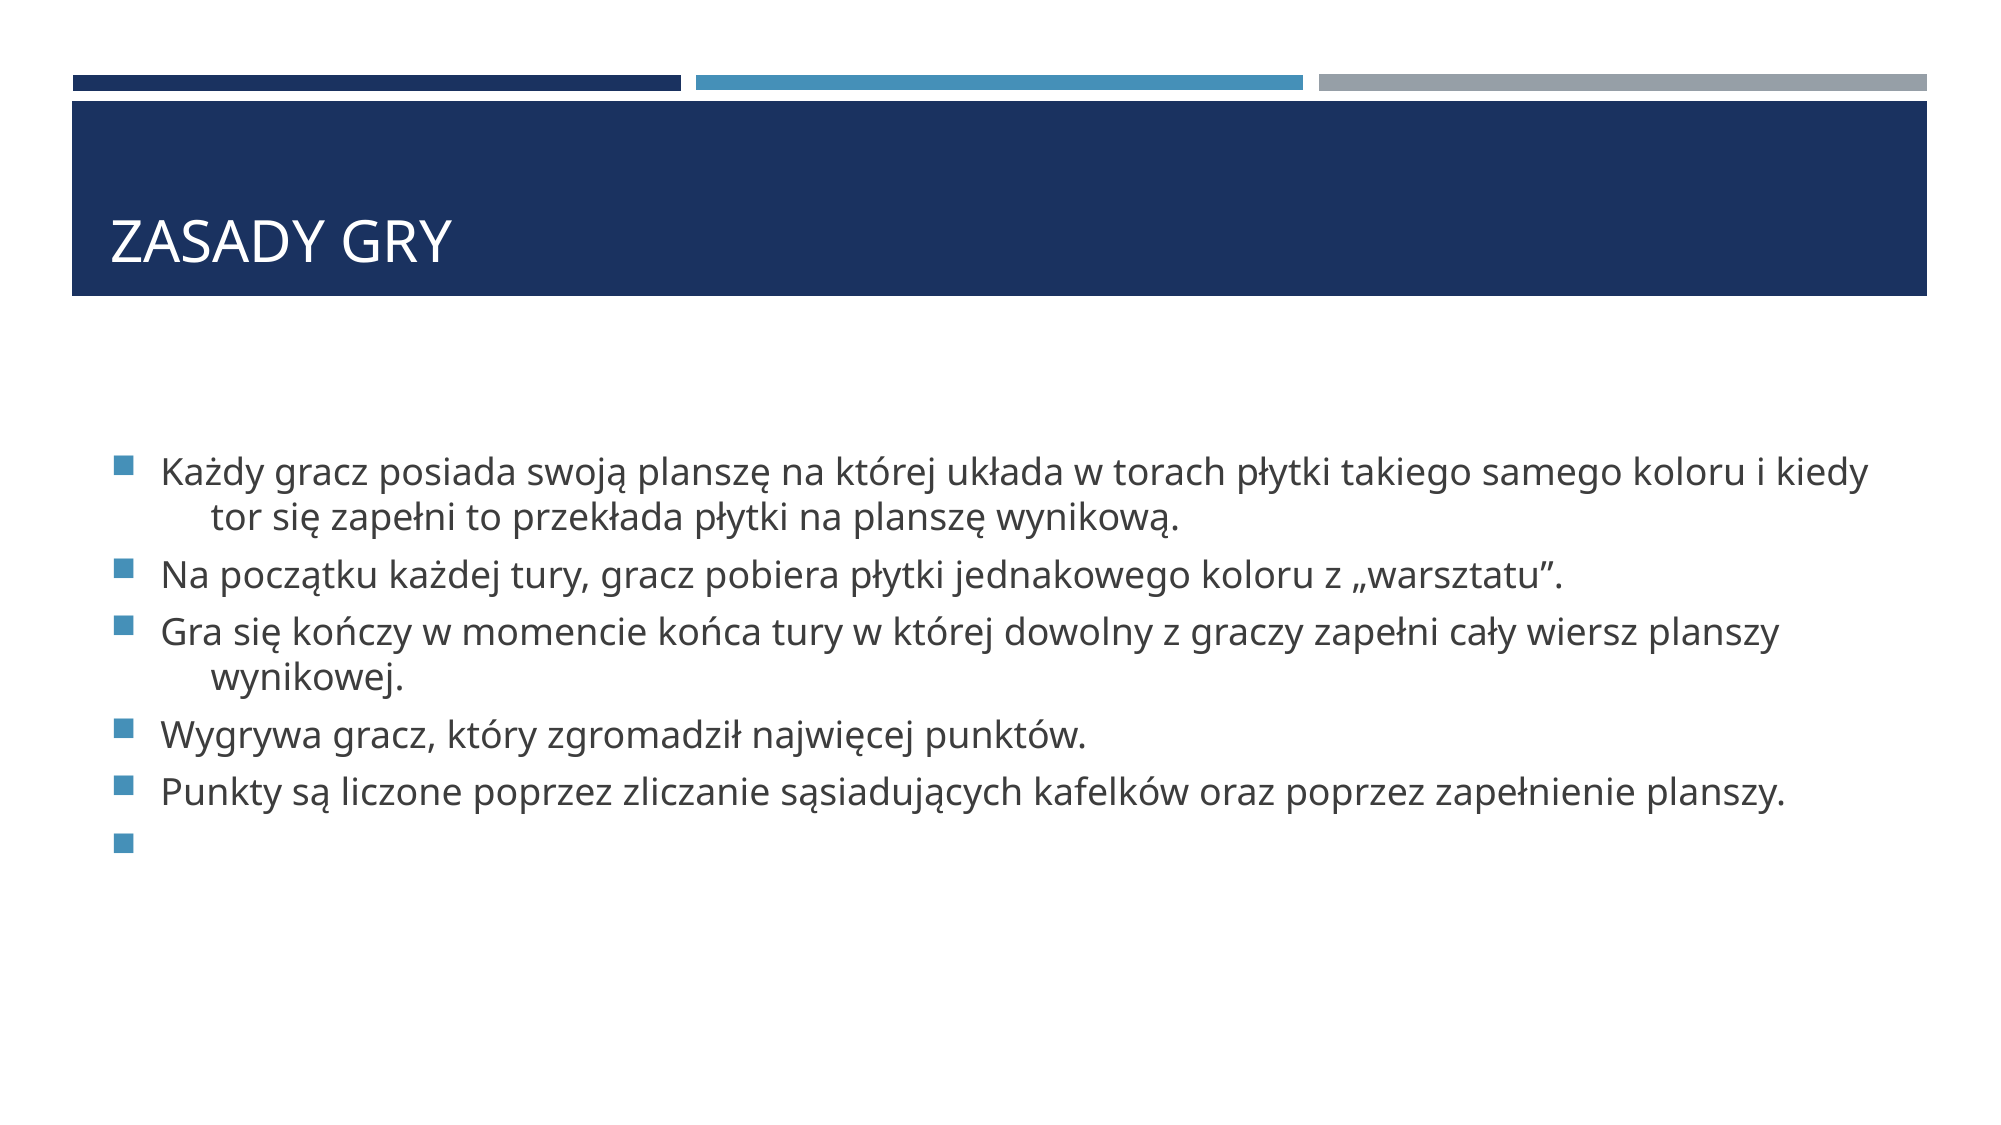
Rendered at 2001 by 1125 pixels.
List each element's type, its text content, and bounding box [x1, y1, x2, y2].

list Każdy gracz posiada swoją planszę na której układa w torach płytki takiego samego koloru i kiedy tor się zapełni to przekłada płytki na planszę wynikową. Na początku każdej tury, gracz pobiera płytki jednakowego koloru z „warsztatu”. Gra się kończy w momencie końca tury w której dowolny z graczy zapełni cały wiersz planszy wynikowej. Wygrywa gracz, który zgromadził najwięcej punktów. Punkty są liczone poprzez zliczanie sąsiadujących kafelków oraz poprzez zapełnienie planszy. [95, 357, 1905, 962]
title Zasady gry [95, 115, 1905, 282]
